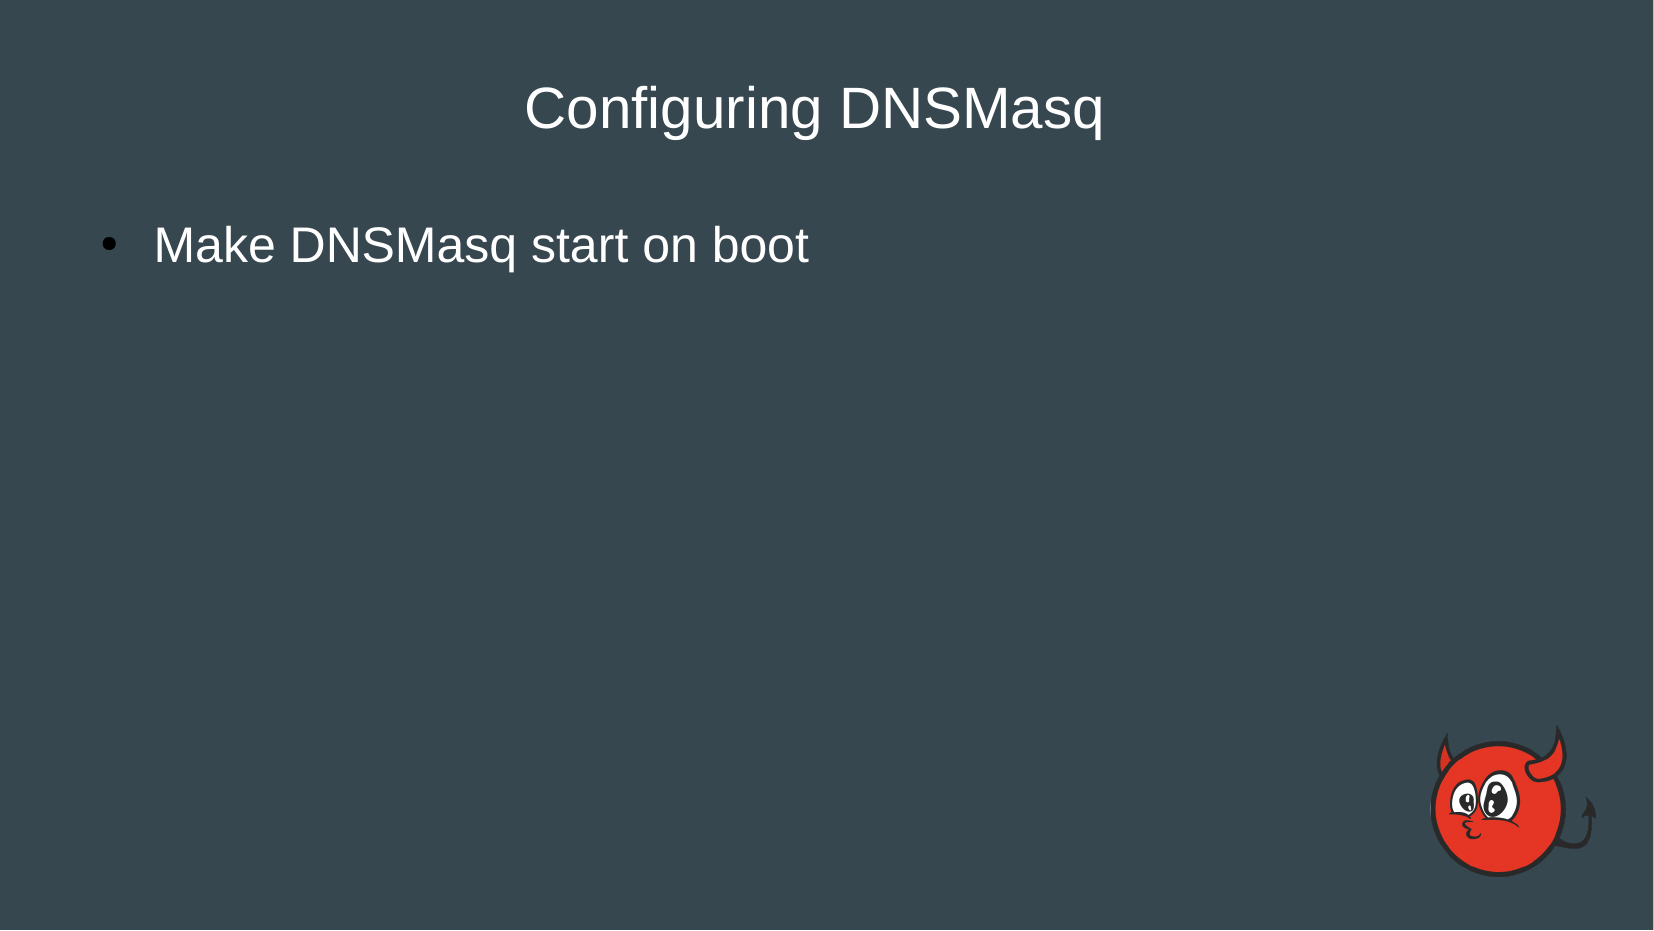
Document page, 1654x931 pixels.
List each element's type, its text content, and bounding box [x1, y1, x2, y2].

title Configuring DNSMasq [105, 30, 1525, 186]
picture [1427, 717, 1598, 888]
list Make DNSMasq start on boot [82, 217, 1571, 757]
